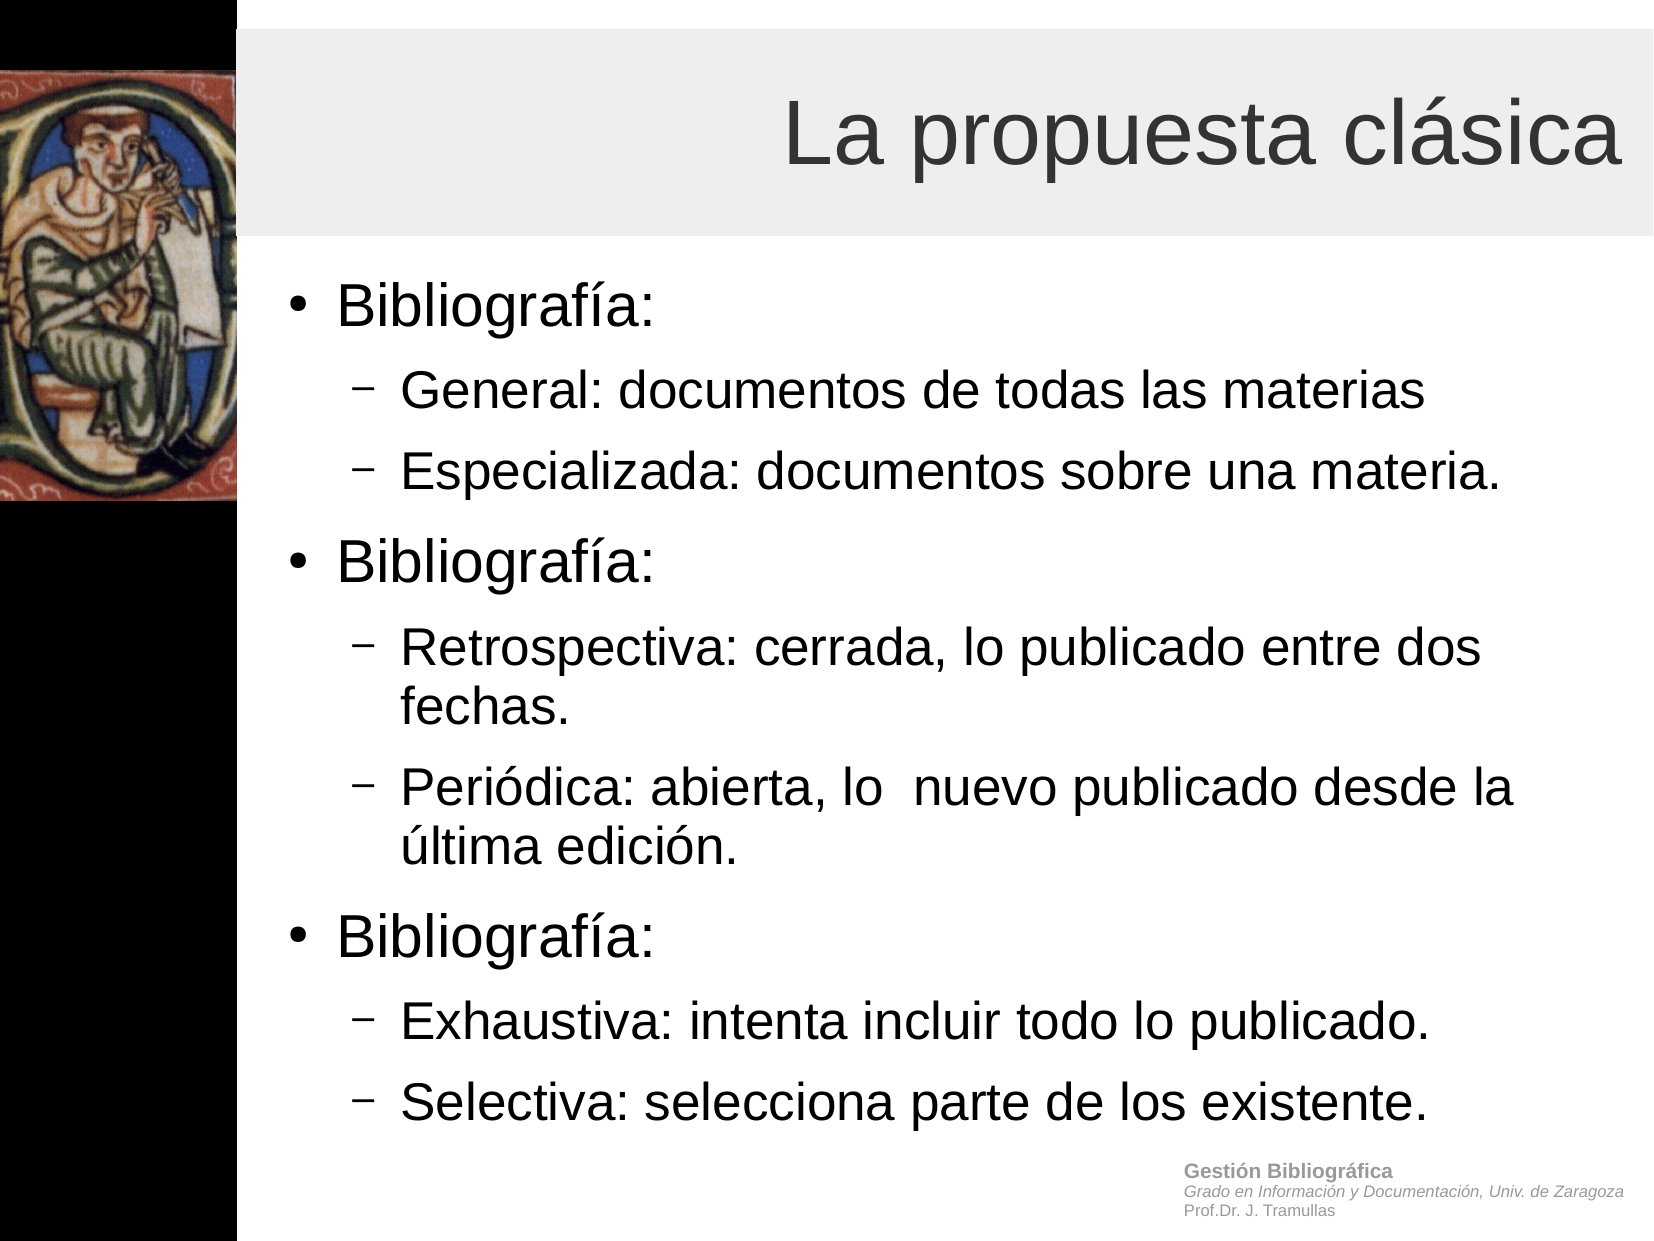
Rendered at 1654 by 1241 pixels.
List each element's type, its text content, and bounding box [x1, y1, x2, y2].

list Bibliografía: General: documentos de todas las materias Especializada: documentos sobre una materia. Bibliografía: Retrospectiva: cerrada, lo publicado entre dos fechas. Periódica: abierta, lo nuevo publicado desde la última edición. Bibliografía: Exhaustiva: intenta incluir todo lo publicado. Selectiva: selecciona parte de los existente. [271, 271, 1619, 1134]
title La propuesta clásica [236, 29, 1654, 237]
picture [0, 70, 237, 501]
